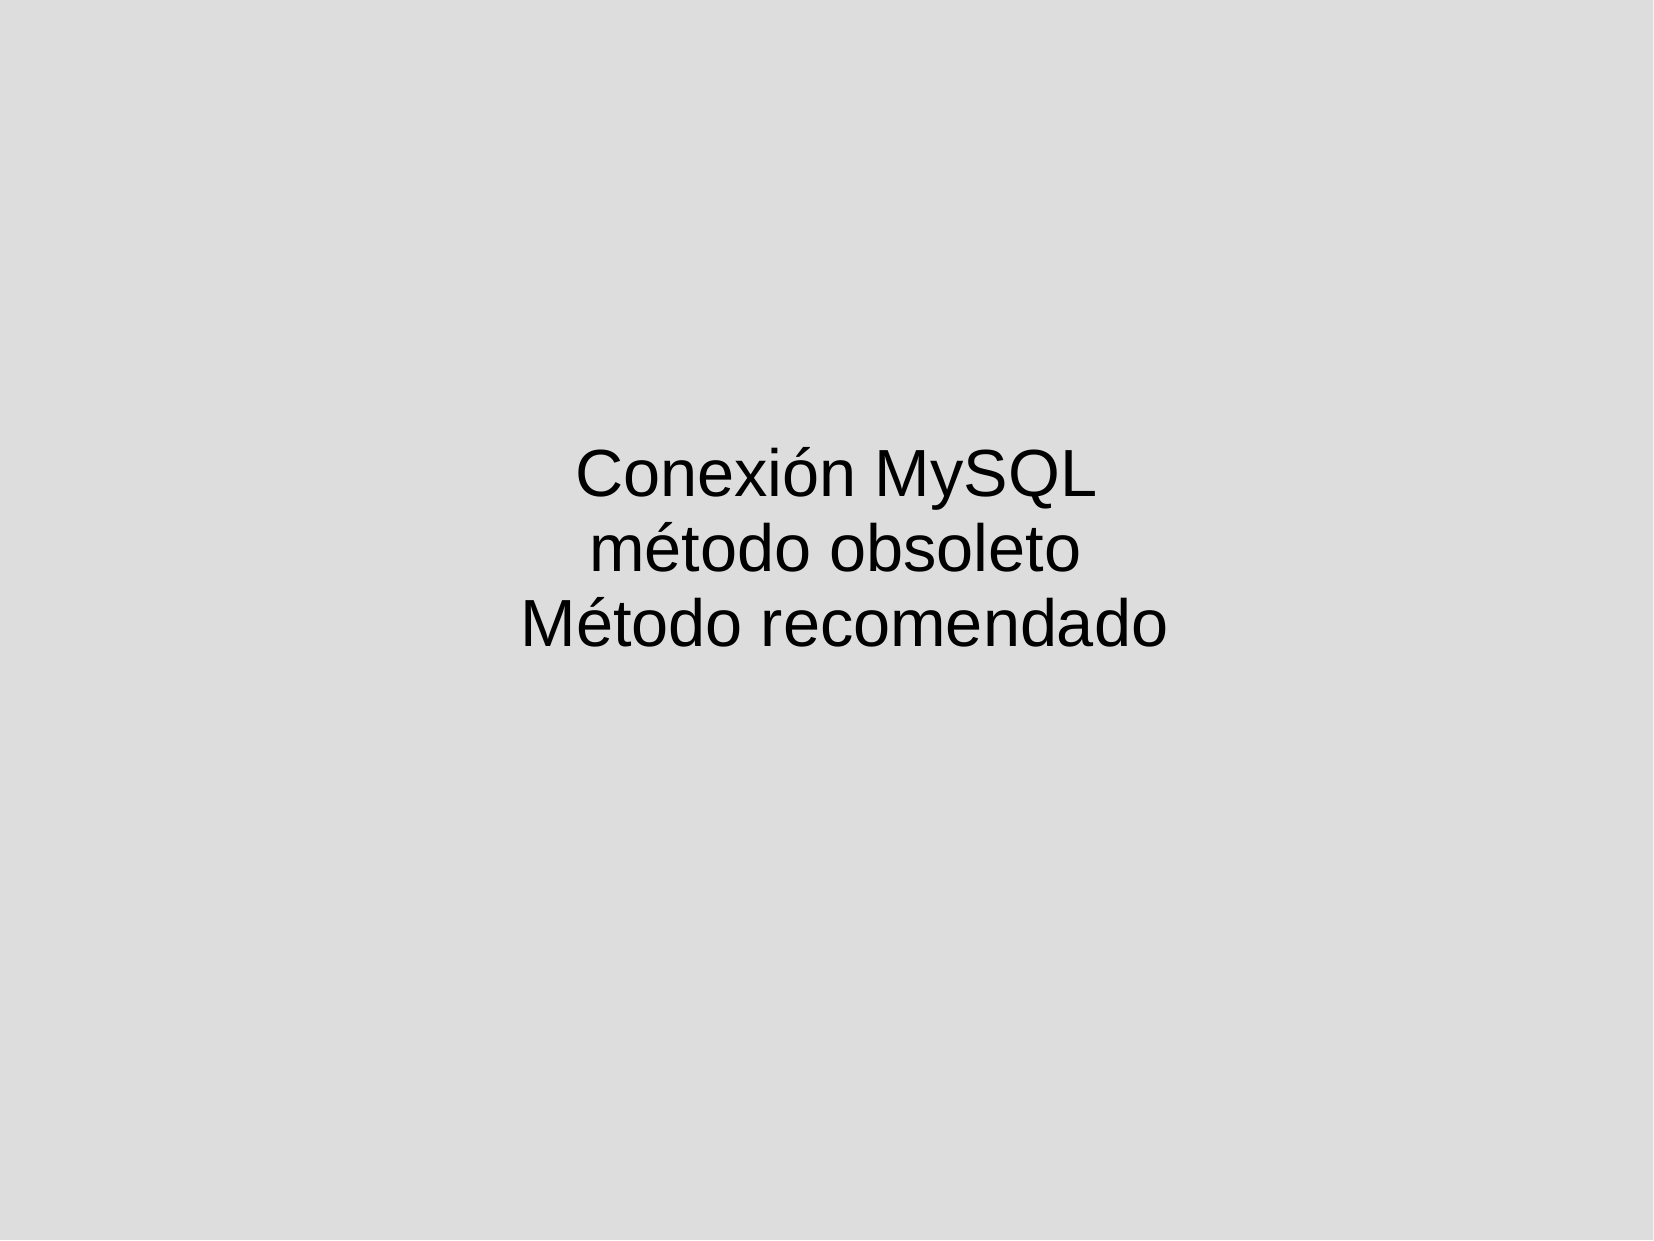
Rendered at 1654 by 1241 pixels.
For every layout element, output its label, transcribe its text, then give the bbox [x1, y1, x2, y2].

subtitle Conexión MySQL método obsoleto Método recomendado [460, 342, 1229, 755]
